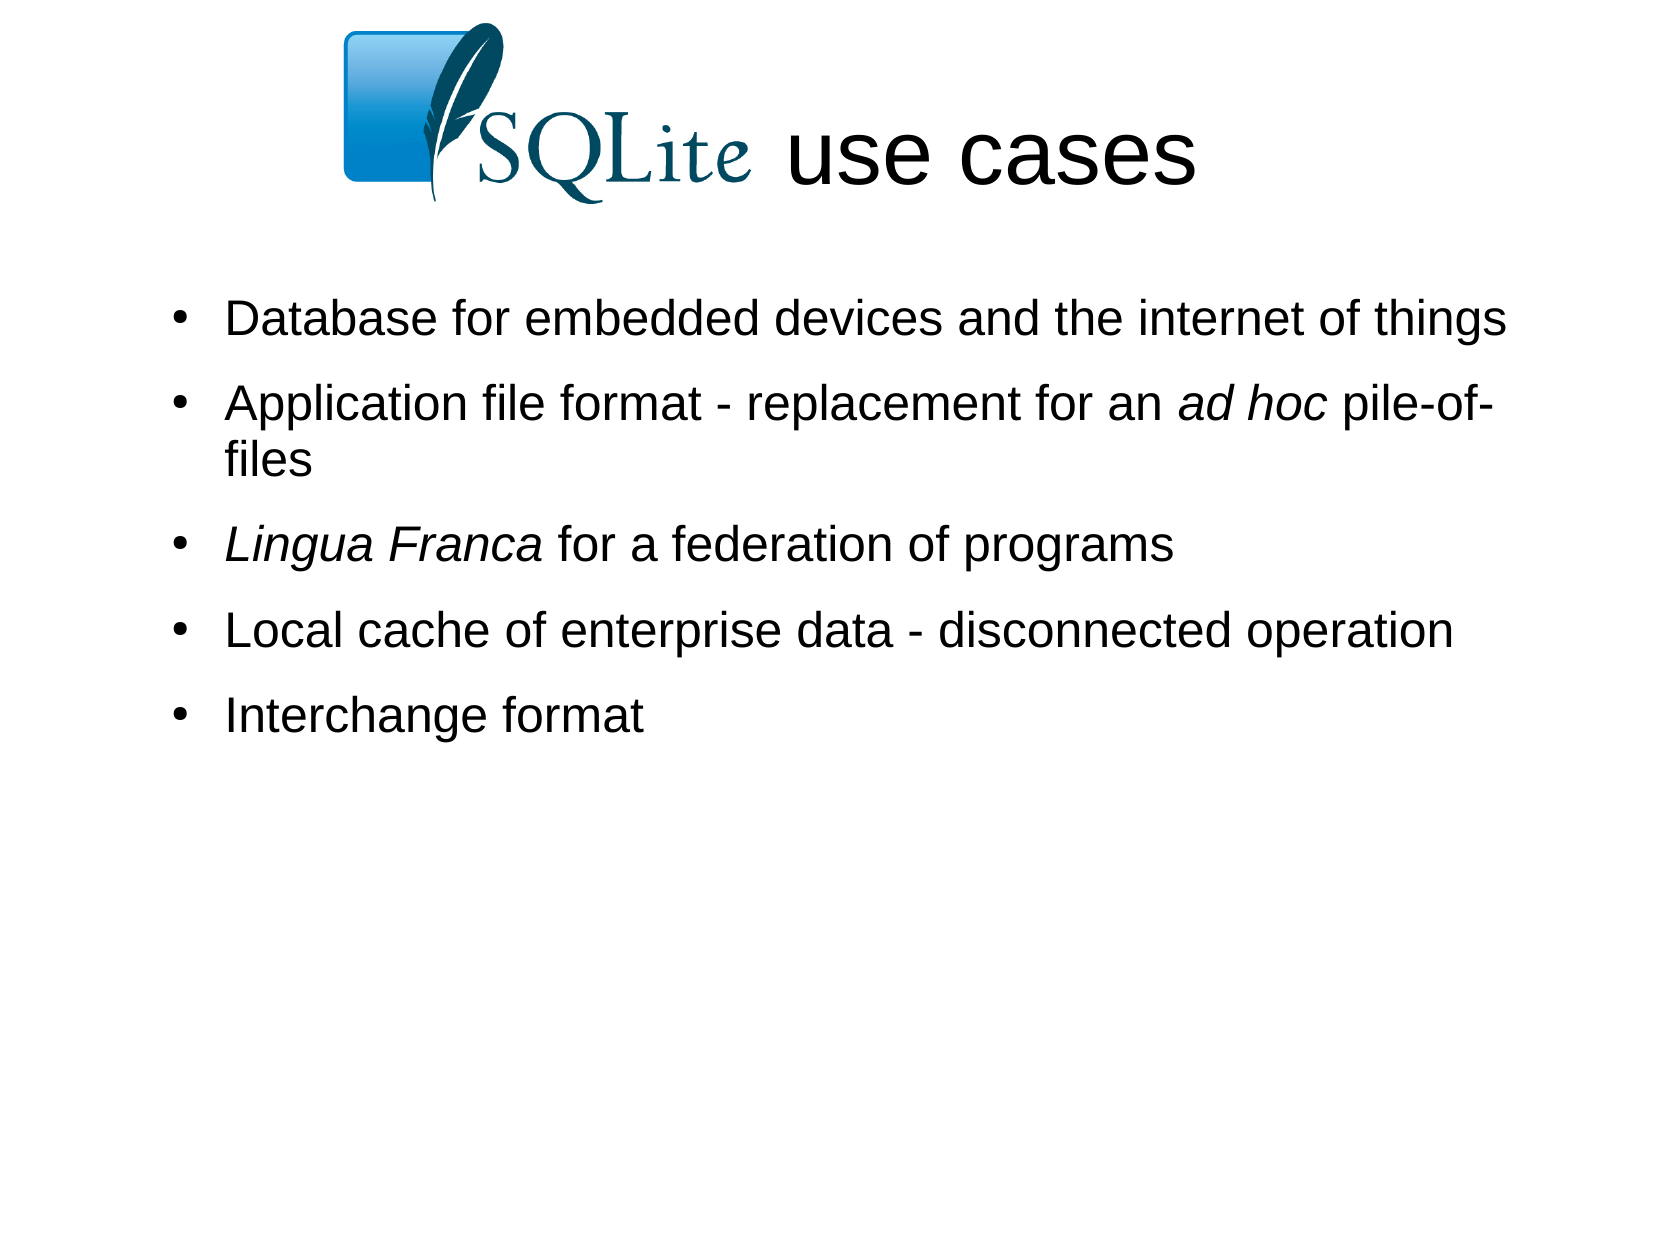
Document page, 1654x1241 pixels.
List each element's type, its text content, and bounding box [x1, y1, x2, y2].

title use cases [82, 49, 1571, 257]
list Database for embedded devices and the internet of things Application file format - replacement for an ad hoc pile-of-files Lingua Franca for a federation of programs Local cache of enterprise data - disconnected operation Interchange format [82, 290, 1571, 1010]
picture [336, 15, 758, 211]
